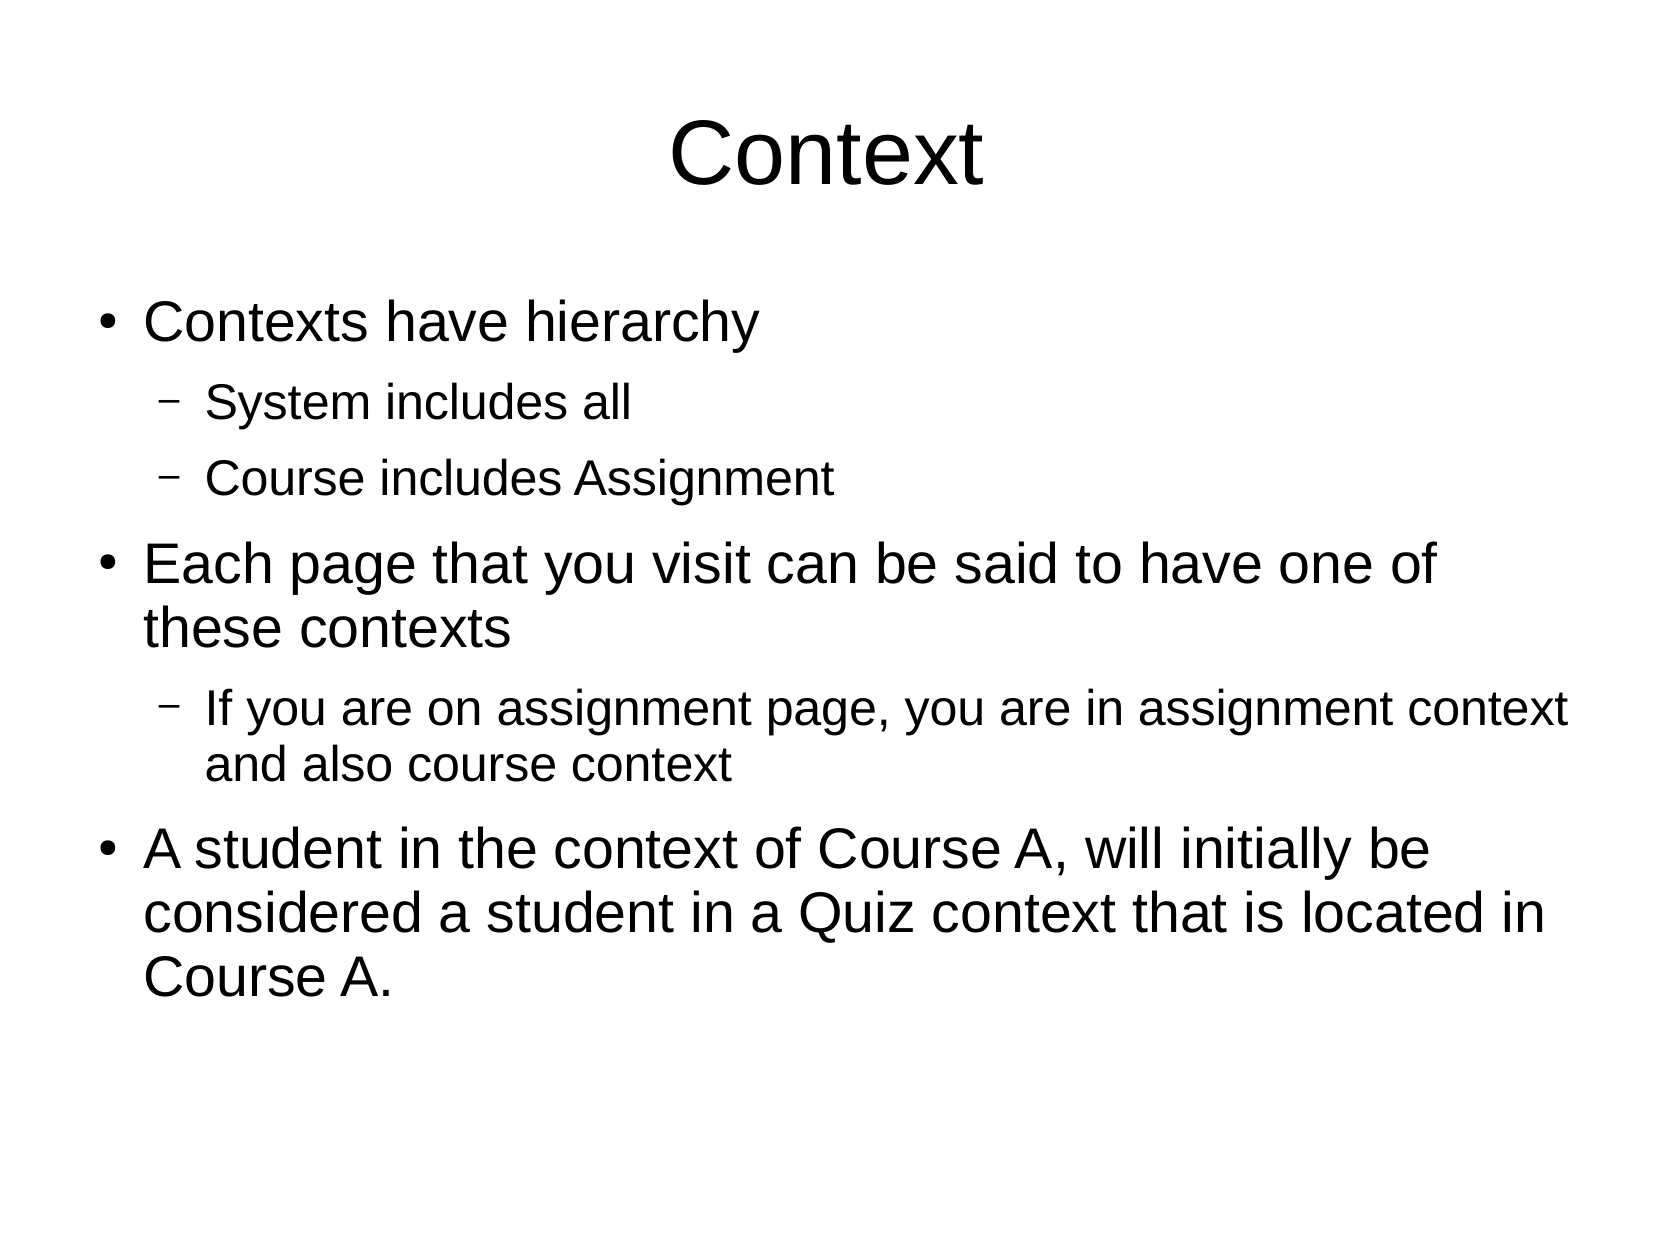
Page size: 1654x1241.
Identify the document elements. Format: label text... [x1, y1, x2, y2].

list Contexts have hierarchy System includes all Course includes Assignment Each page that you visit can be said to have one of these contexts If you are on assignment page, you are in assignment context and also course context A student in the context of Course A, will initially be considered a student in a Quiz context that is located in Course A. [82, 290, 1571, 1010]
title Context [82, 49, 1571, 257]
